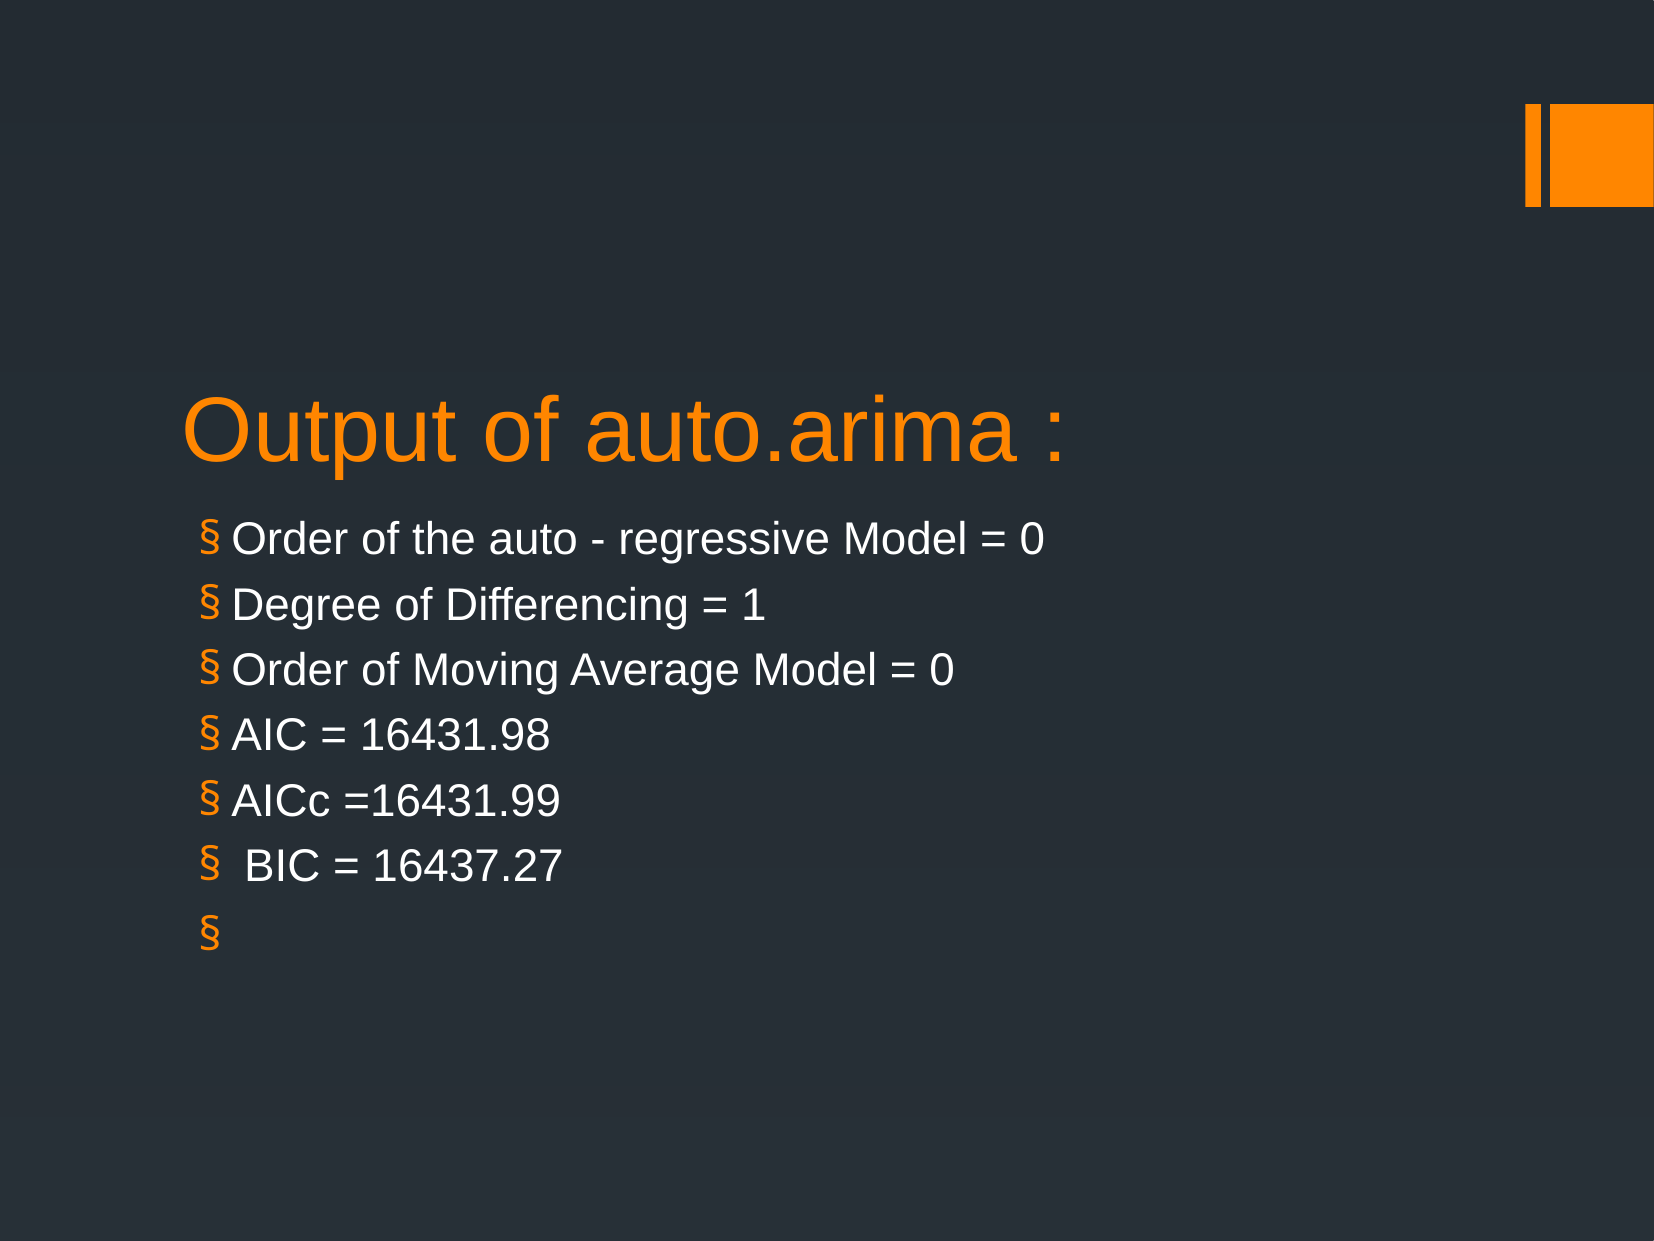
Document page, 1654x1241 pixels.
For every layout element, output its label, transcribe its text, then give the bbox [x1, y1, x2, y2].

list Order of the auto - regressive Model = 0 Degree of Differencing = 1 Order of Moving Average Model = 0 AIC = 16431.98 AICc =16431.99 BIC = 16437.27 [165, 500, 1489, 1141]
title Output of auto.arima : [165, 279, 1489, 489]
